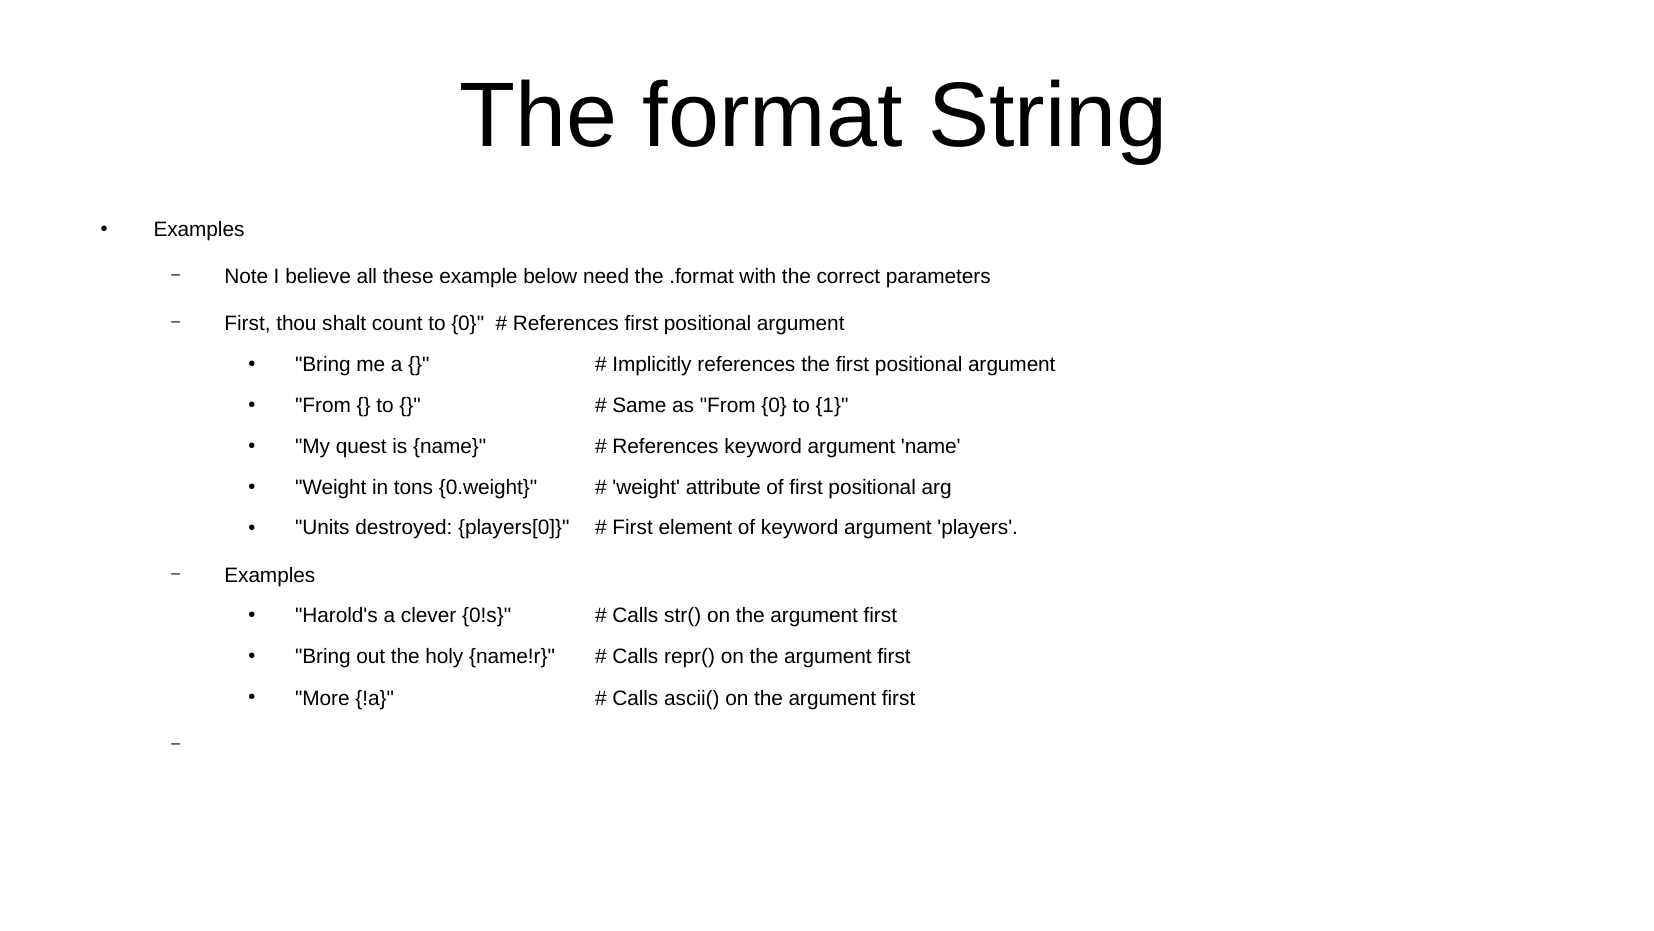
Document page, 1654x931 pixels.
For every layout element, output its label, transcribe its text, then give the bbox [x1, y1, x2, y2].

list Examples Note I believe all these example below need the .format with the correct parameters First, thou shalt count to {0}" # References first positional argument "Bring me a {}" # Implicitly references the first positional argument "From {} to {}" # Same as "From {0} to {1}" "My quest is {name}" # References keyword argument 'name' "Weight in tons {0.weight}" # 'weight' attribute of first positional arg "Units destroyed: {players[0]}" # First element of keyword argument 'players'. Examples "Harold's a clever {0!s}" # Calls str() on the argument first "Bring out the holy {name!r}" # Calls repr() on the argument first "More {!a}" # Calls ascii() on the argument first [82, 217, 1591, 886]
title The format String [82, 37, 1571, 193]
